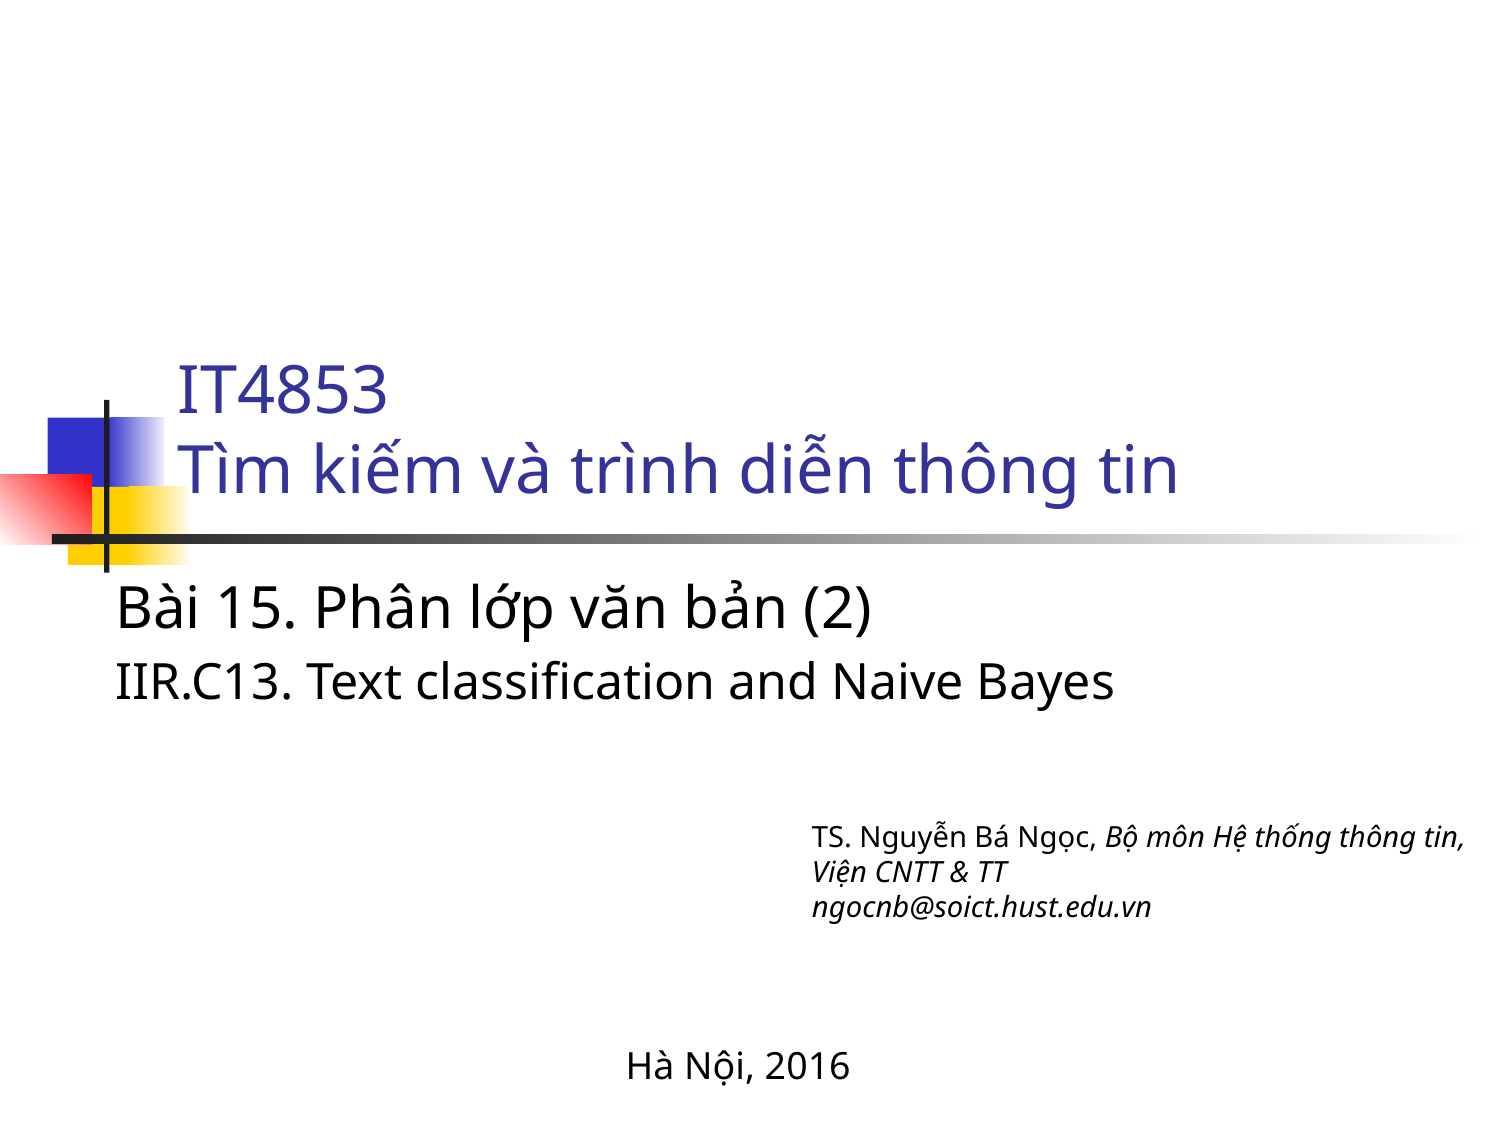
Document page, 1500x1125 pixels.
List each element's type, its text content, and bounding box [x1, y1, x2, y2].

title IT4853 Tìm kiếm và trình diễn thông tin [162, 275, 1438, 515]
subtitle Bài 15. Phân lớp văn bản (2) IIR.C13. Text classification and Naive Bayes [100, 562, 1459, 925]
text_box Hà Nội, 2016 [490, 1034, 987, 1095]
text_box TS. Nguyễn Bá Ngọc, Bộ môn Hệ thống thông tin, Viện CNTT & TT ngocnb@soict.hust.edu.vn [797, 810, 1489, 931]
